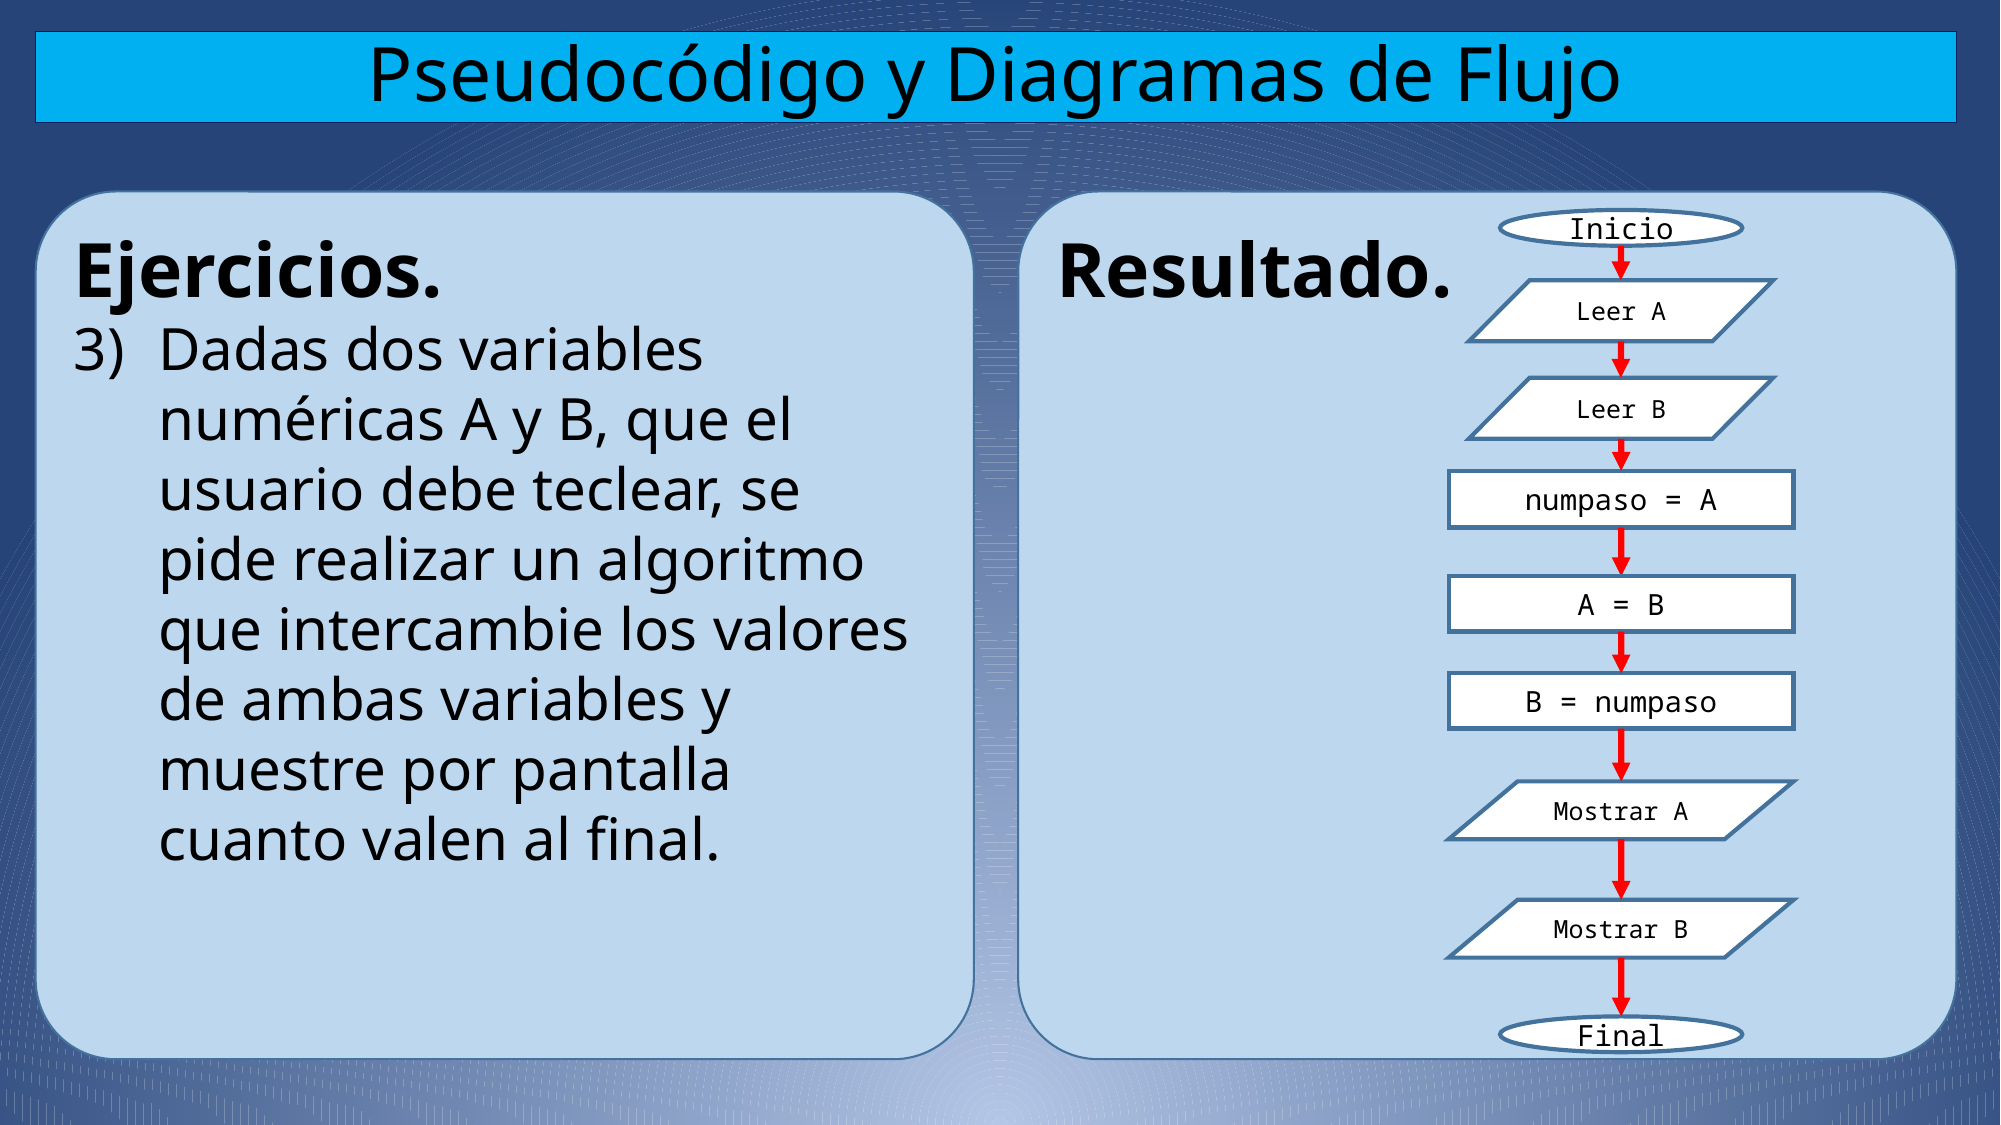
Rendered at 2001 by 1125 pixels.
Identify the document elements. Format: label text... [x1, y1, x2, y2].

text_box Final [1500, 1016, 1743, 1053]
text_box numpaso = A [1448, 470, 1794, 528]
title Pseudocódigo y Diagramas de Flujo [35, 31, 1957, 123]
text_box B = numpaso [1448, 673, 1794, 729]
text_box A = B [1448, 576, 1794, 632]
text_box Leer A [1468, 280, 1774, 342]
text_box Inicio [1500, 209, 1743, 246]
text_box Ejercicios. Dadas dos variables numéricas A y B, que el usuario debe teclear, se pide realizar un algoritmo que intercambie los valores de ambas variables y muestre por pantalla cuanto valen al final. [35, 191, 974, 1060]
text_box Resultado. [1018, 191, 1957, 1060]
text_box Mostrar A [1448, 781, 1794, 840]
text_box Mostrar B [1448, 899, 1794, 958]
text_box Leer B [1468, 377, 1774, 439]
